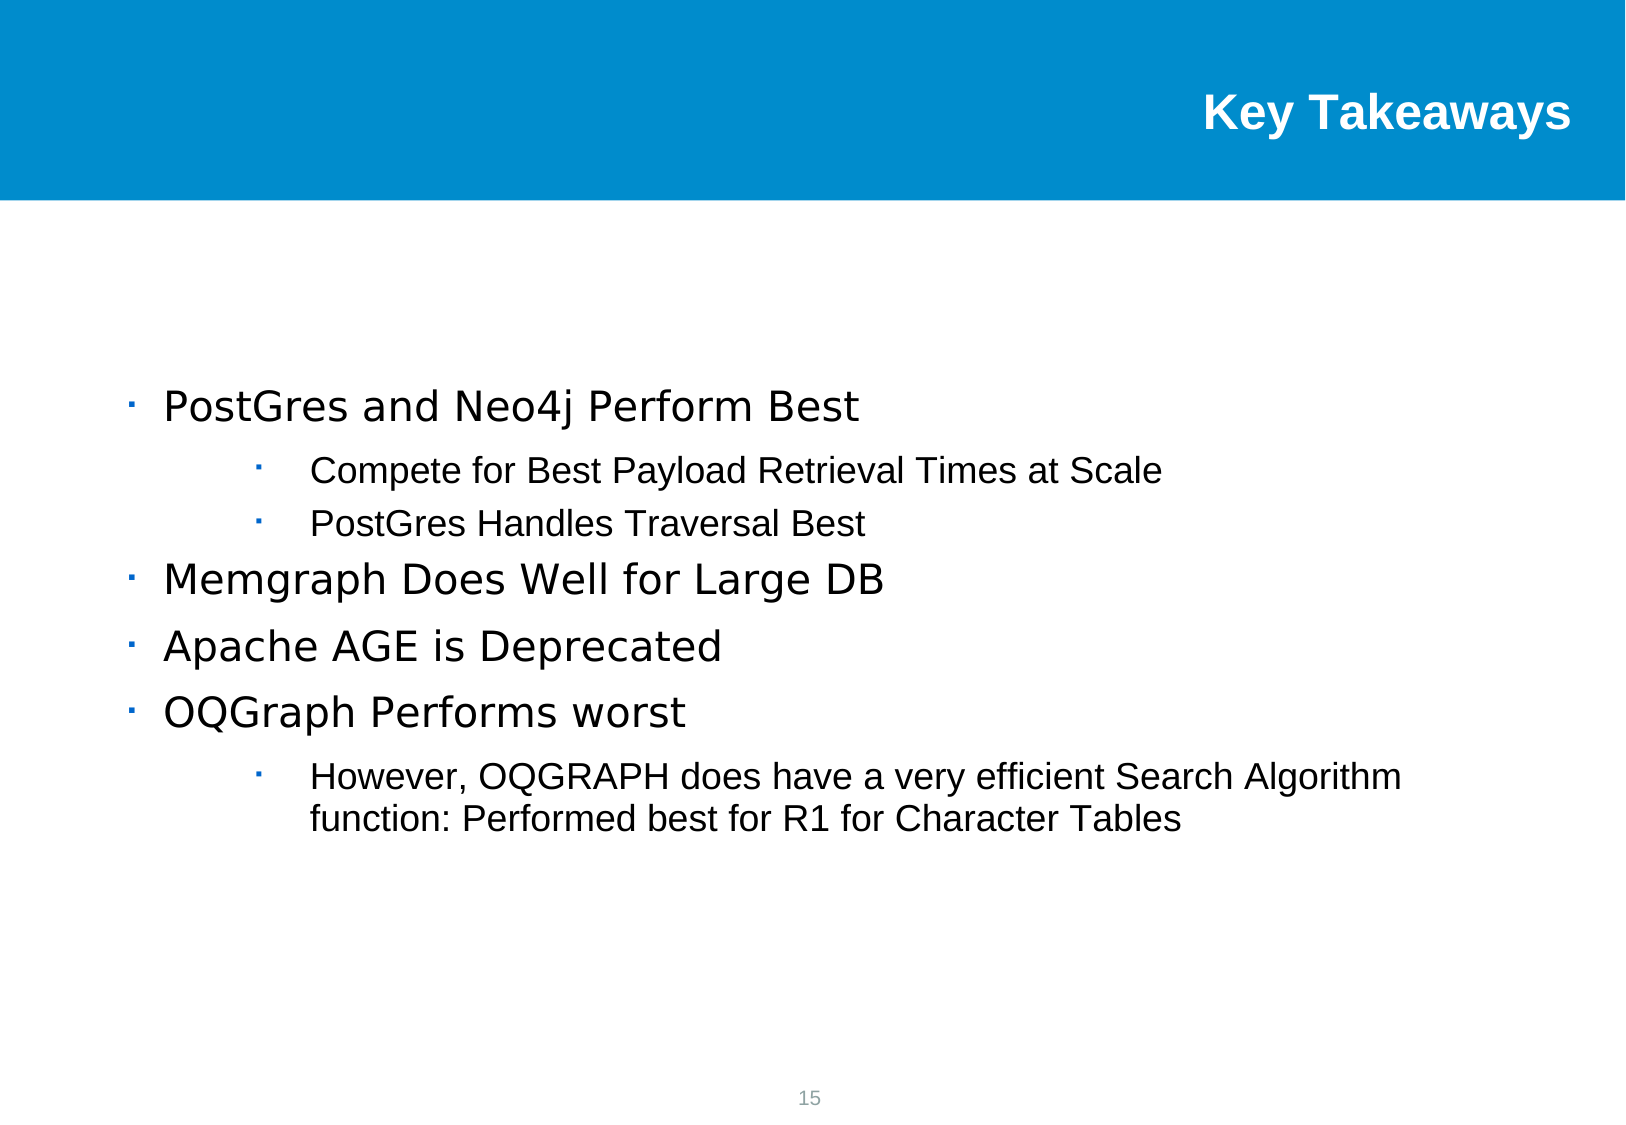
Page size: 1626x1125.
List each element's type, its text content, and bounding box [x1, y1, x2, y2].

title Key Takeaways [121, 37, 1573, 188]
list PostGres and Neo4j Perform Best Compete for Best Payload Retrieval Times at Scale PostGres Handles Traversal Best Memgraph Does Well for Large DB Apache AGE is Deprecated OQGraph Performs worst However, OQGRAPH does have a very efficient Search Algorithm function: Performed best for R1 for Character Tables [87, 382, 1538, 840]
